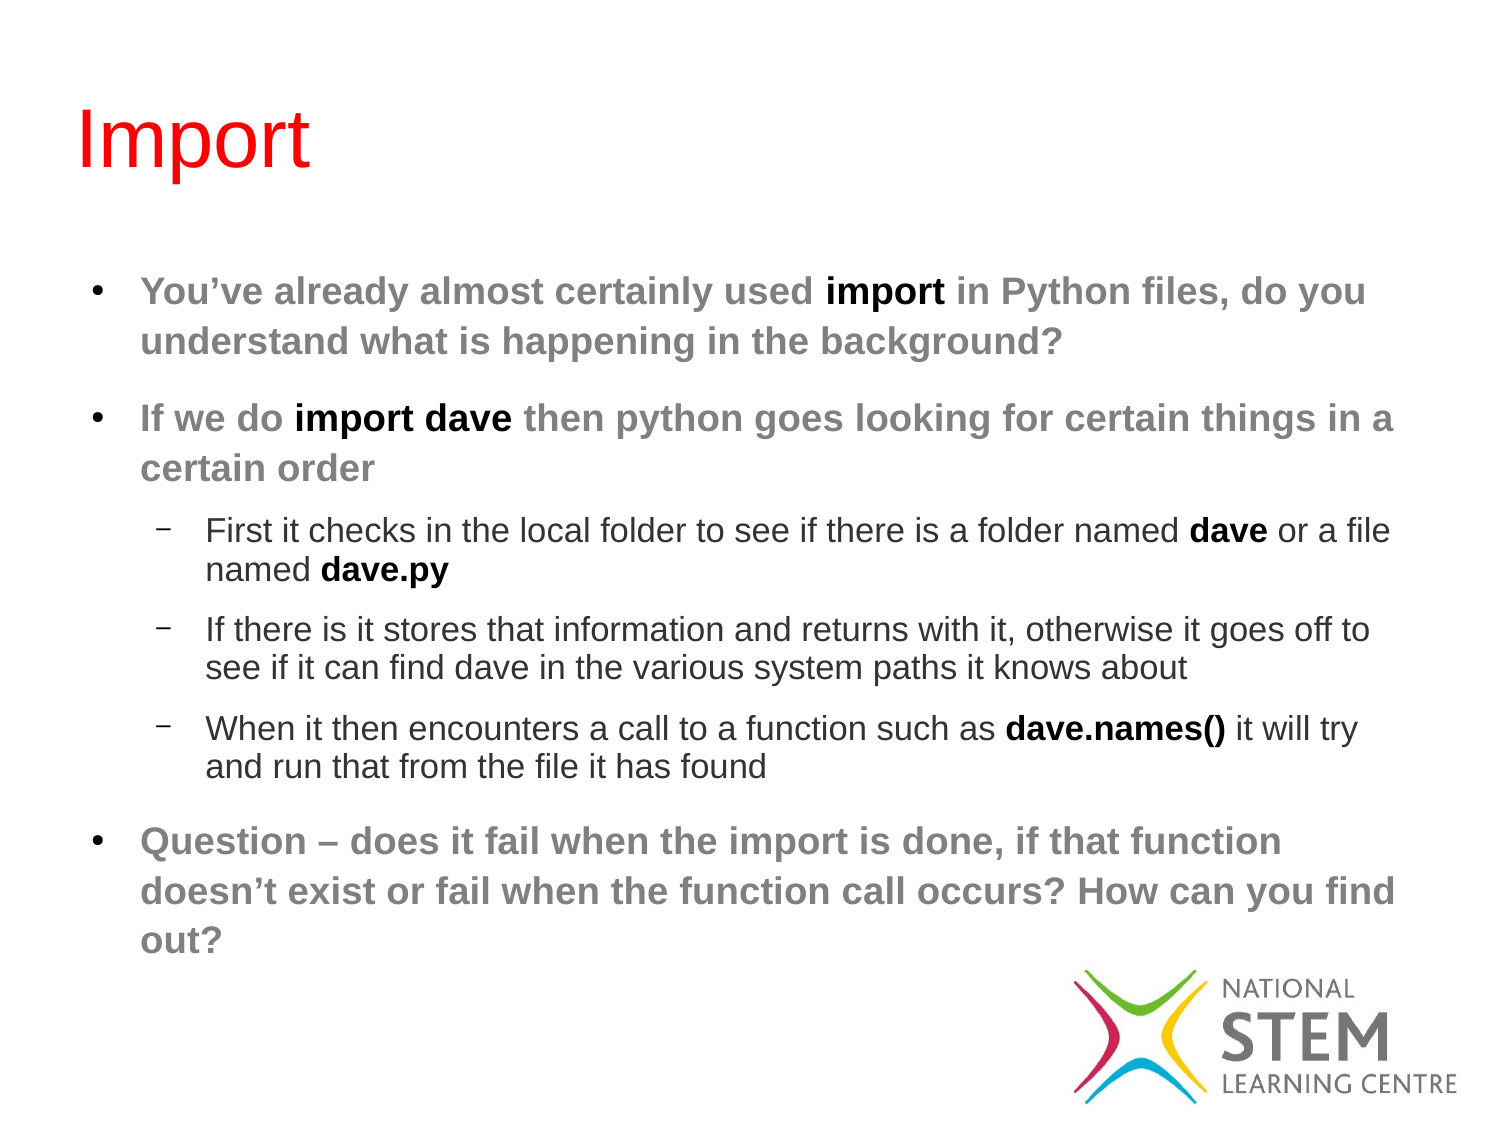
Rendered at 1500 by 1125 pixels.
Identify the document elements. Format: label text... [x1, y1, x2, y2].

list You’ve already almost certainly used import in Python files, do you understand what is happening in the background? If we do import dave then python goes looking for certain things in a certain order First it checks in the local folder to see if there is a folder named dave or a file named dave.py If there is it stores that information and returns with it, otherwise it goes off to see if it can find dave in the various system paths it knows about When it then encounters a call to a function such as dave.names() it will try and run that from the file it has found Question – does it fail when the import is done, if that function doesn’t exist or fail when the function call occurs? How can you find out? [75, 263, 1425, 969]
title Import [75, 44, 1425, 233]
picture [1057, 953, 1472, 1120]
